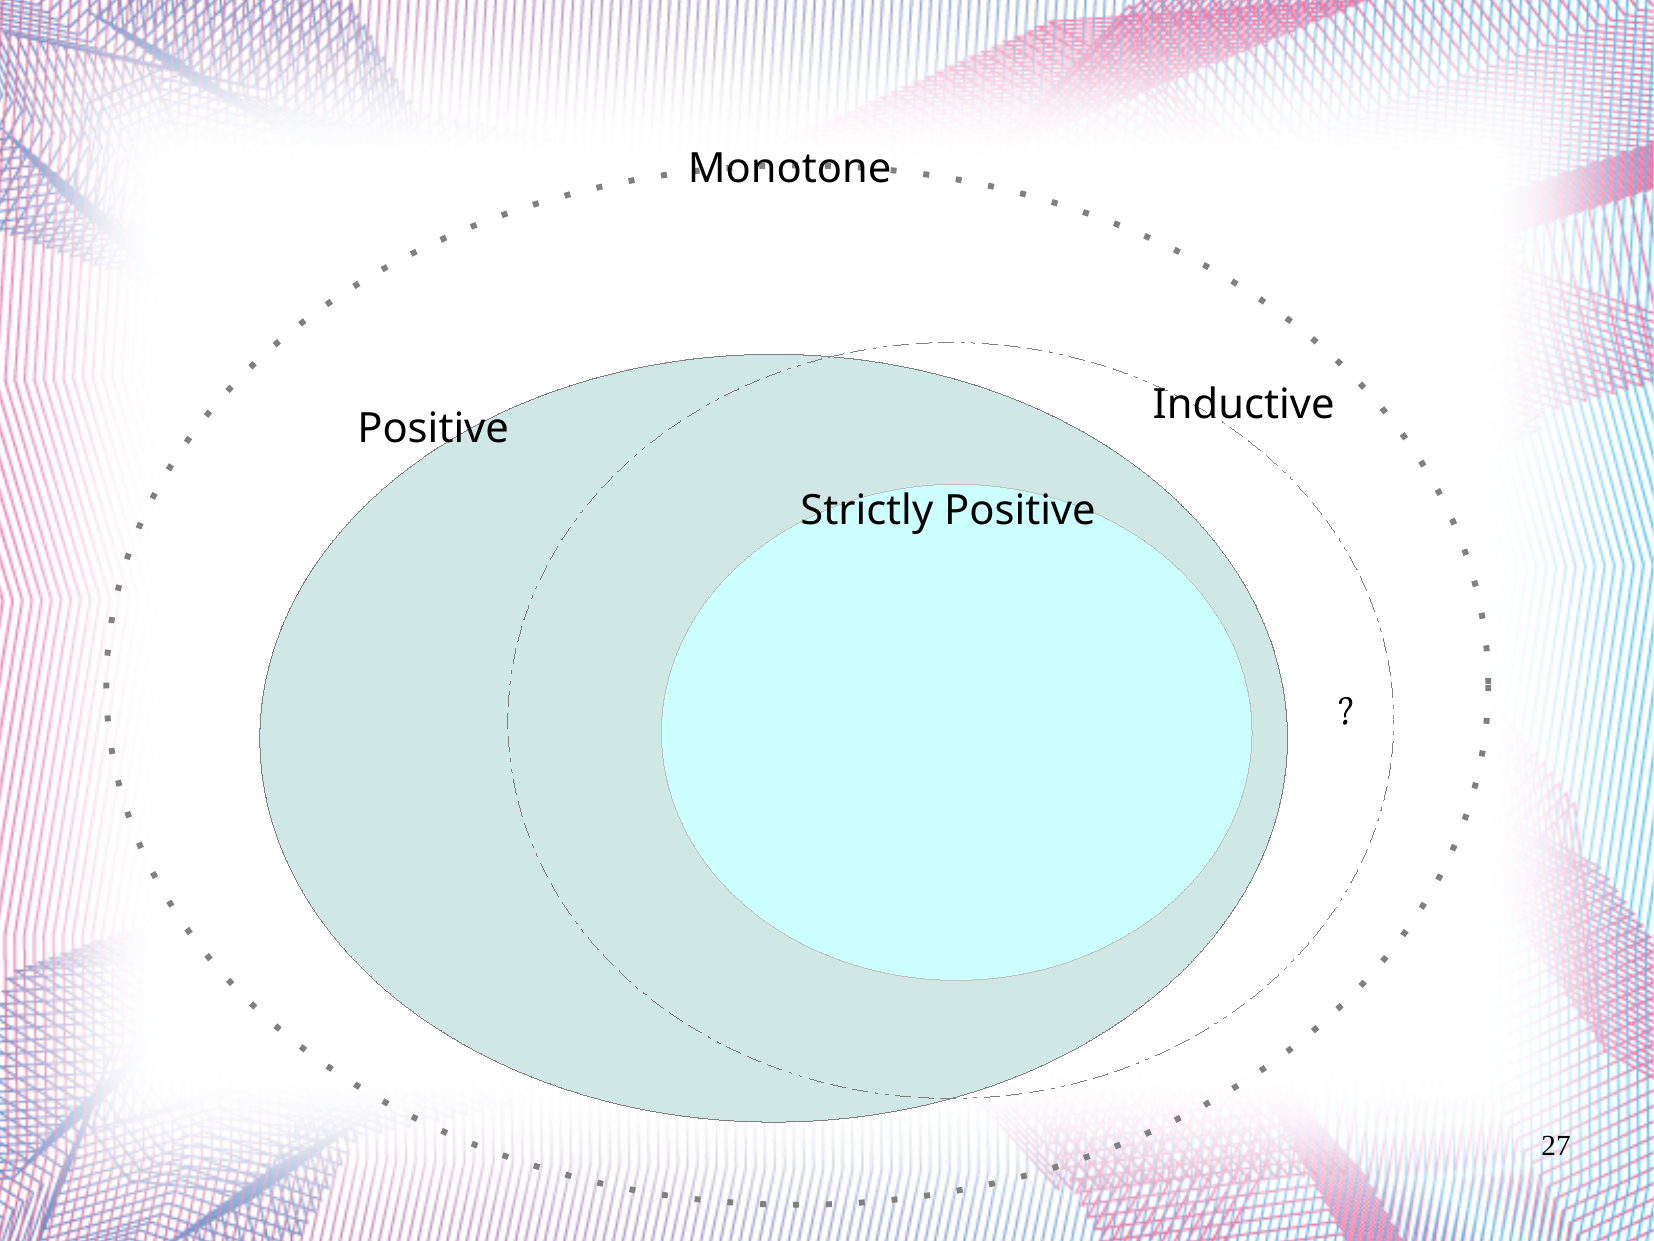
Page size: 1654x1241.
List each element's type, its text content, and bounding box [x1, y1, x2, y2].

text_box ? [1322, 685, 1369, 743]
text_box Monotone [673, 129, 908, 193]
text_box Positive [342, 390, 516, 454]
text_box Inductive [1137, 366, 1342, 429]
text_box Strictly Positive [785, 472, 1099, 536]
text_box [259, 354, 1288, 1123]
picture [0, 0, 1654, 1241]
